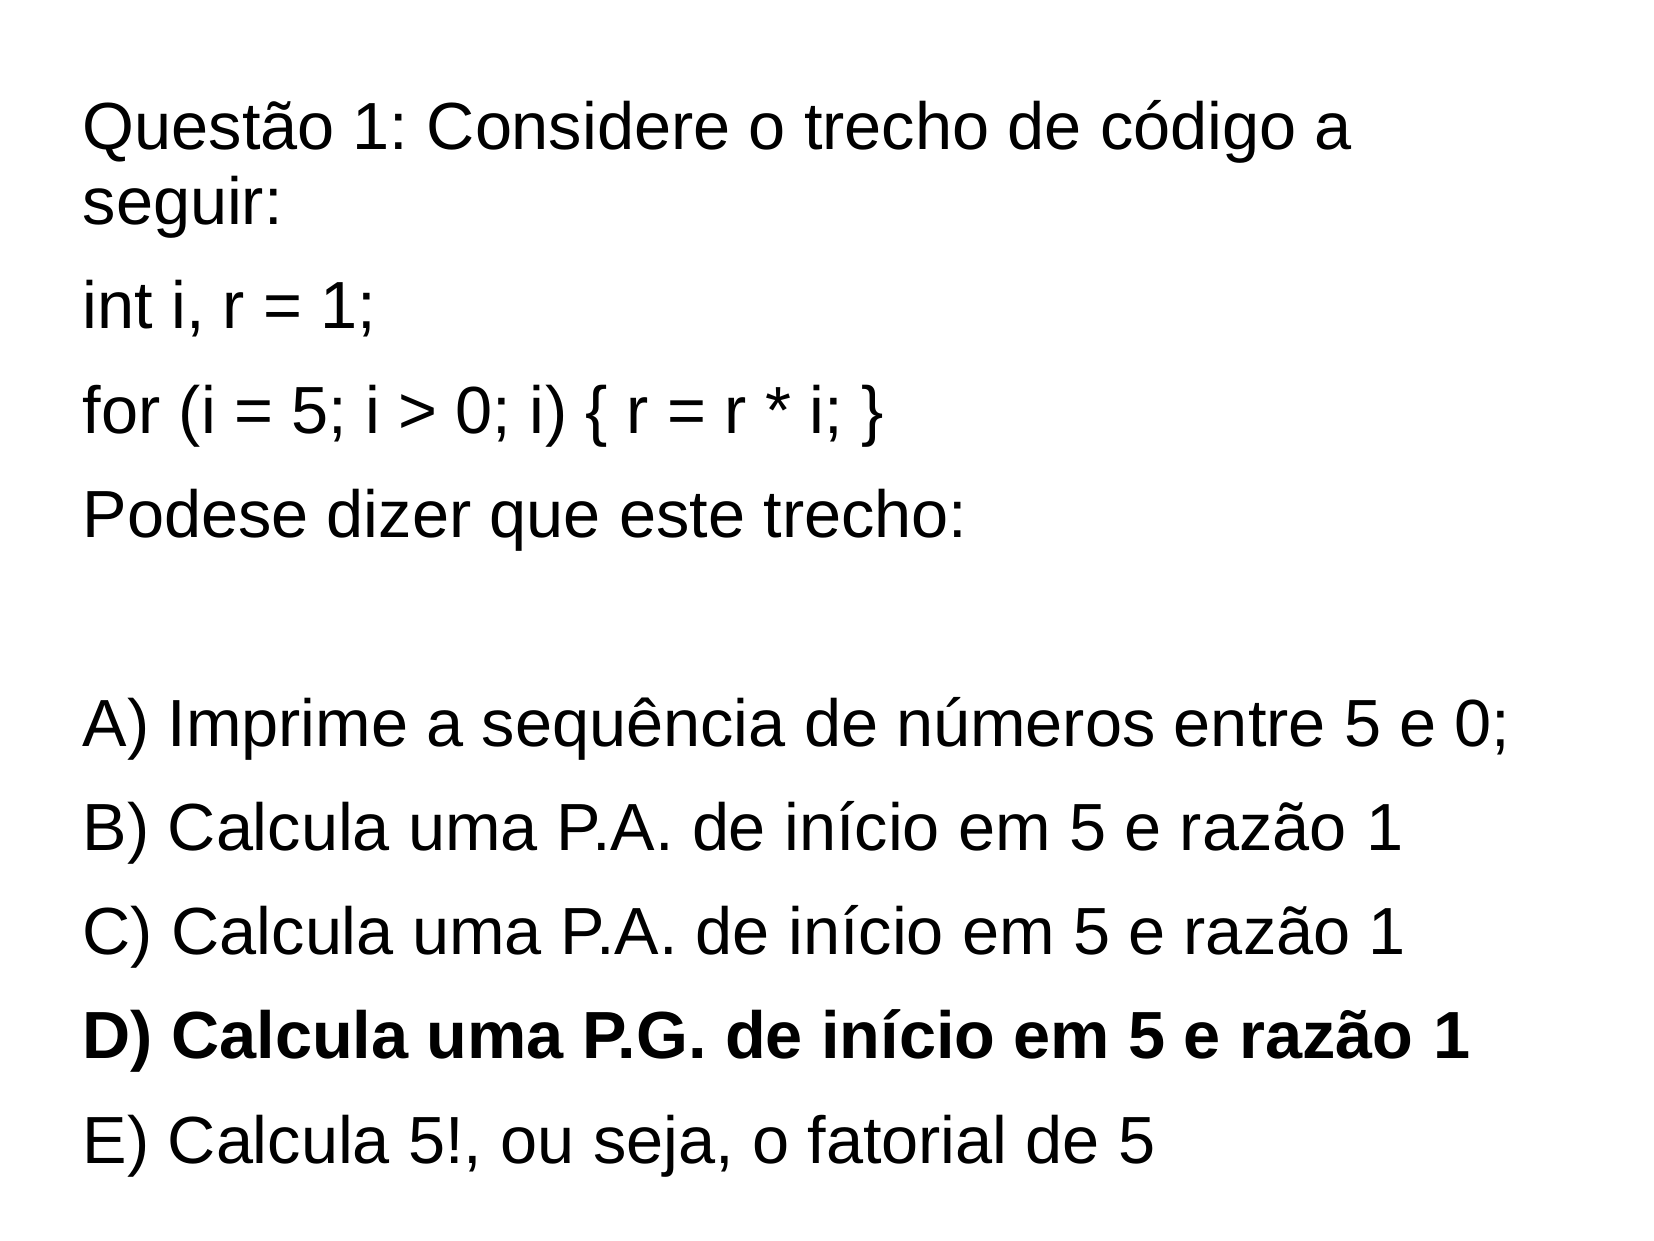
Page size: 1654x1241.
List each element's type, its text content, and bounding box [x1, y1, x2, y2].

list Questão 1: Considere o trecho de código a seguir: int i, r = 1; for (i = 5; i > 0; i­­) { r = r * i; } Pode­se dizer que este trecho: A) Imprime a sequência de números entre 5 e 0; B) Calcula uma P.A. de início em 5 e razão ­1 C) Calcula uma P.A. de início em 5 e razão 1 D) Calcula uma P.G. de início em 5 e razão ­1 E) Calcula 5!, ou seja, o fatorial de 5 [82, 89, 1571, 1178]
